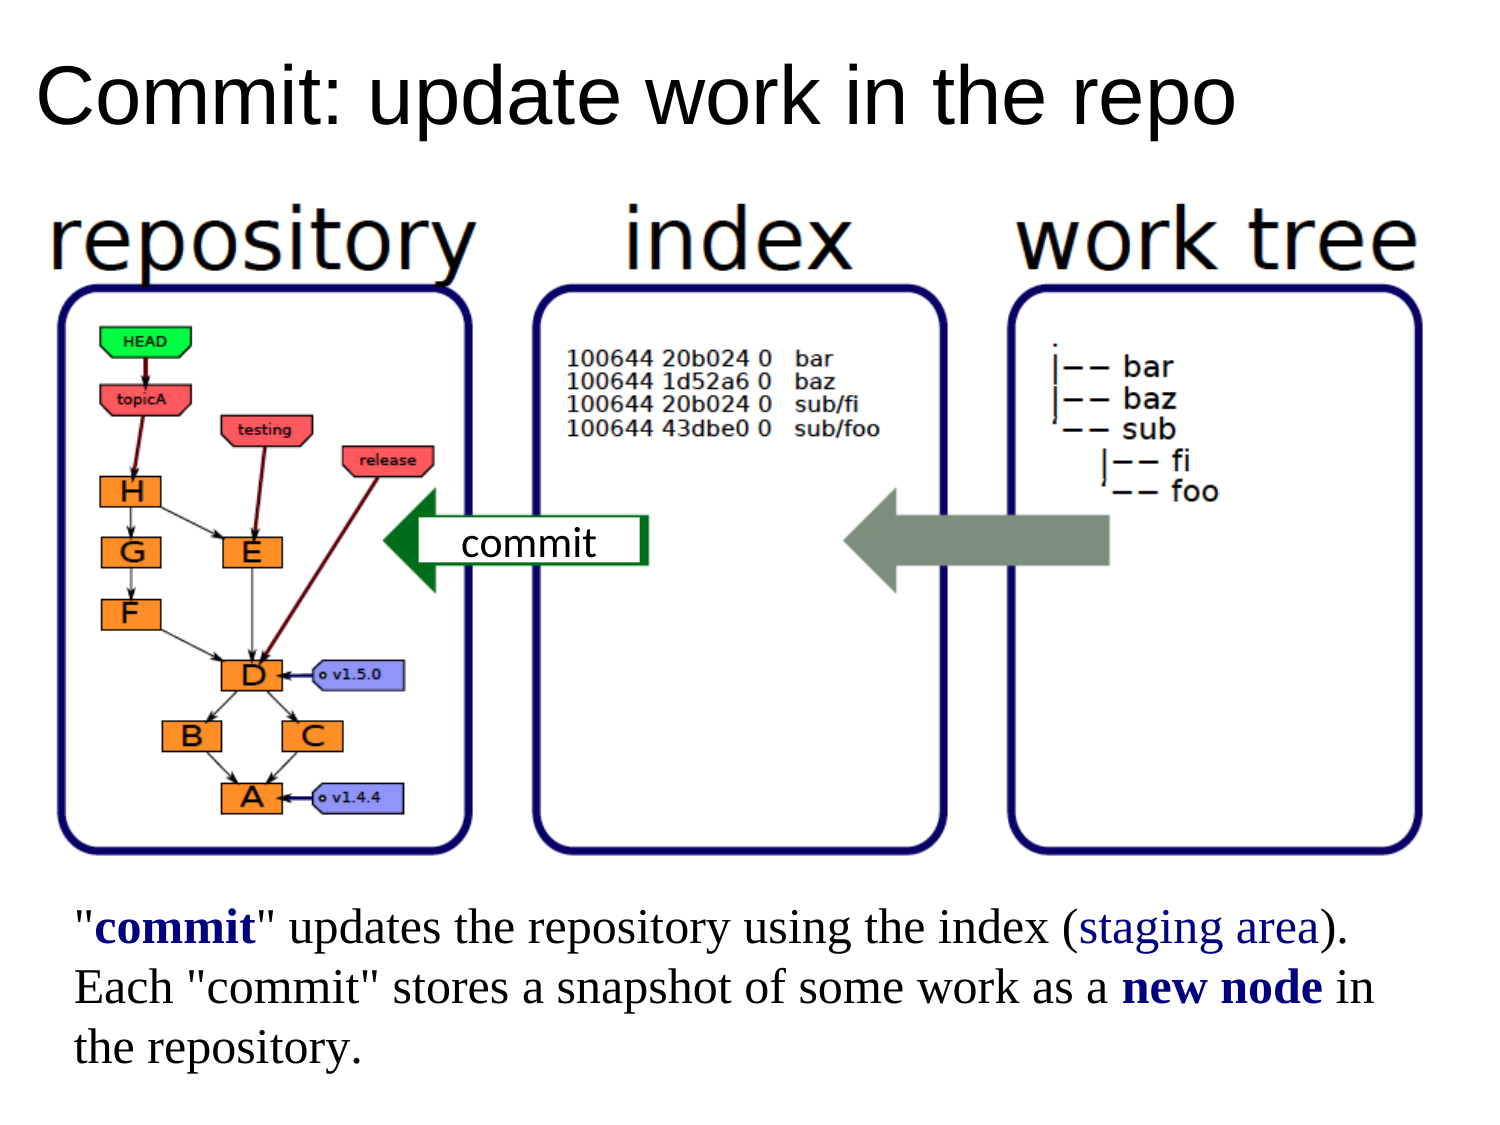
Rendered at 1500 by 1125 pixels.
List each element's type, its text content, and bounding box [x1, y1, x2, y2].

picture [45, 195, 1438, 871]
title Commit: update work in the repo [35, 43, 1441, 144]
text_box commit [418, 517, 640, 563]
text_box "commit" updates the repository using the index (staging area). Each "commit" stores a snapshot of some work as a new node in the repository. [59, 885, 1418, 1081]
